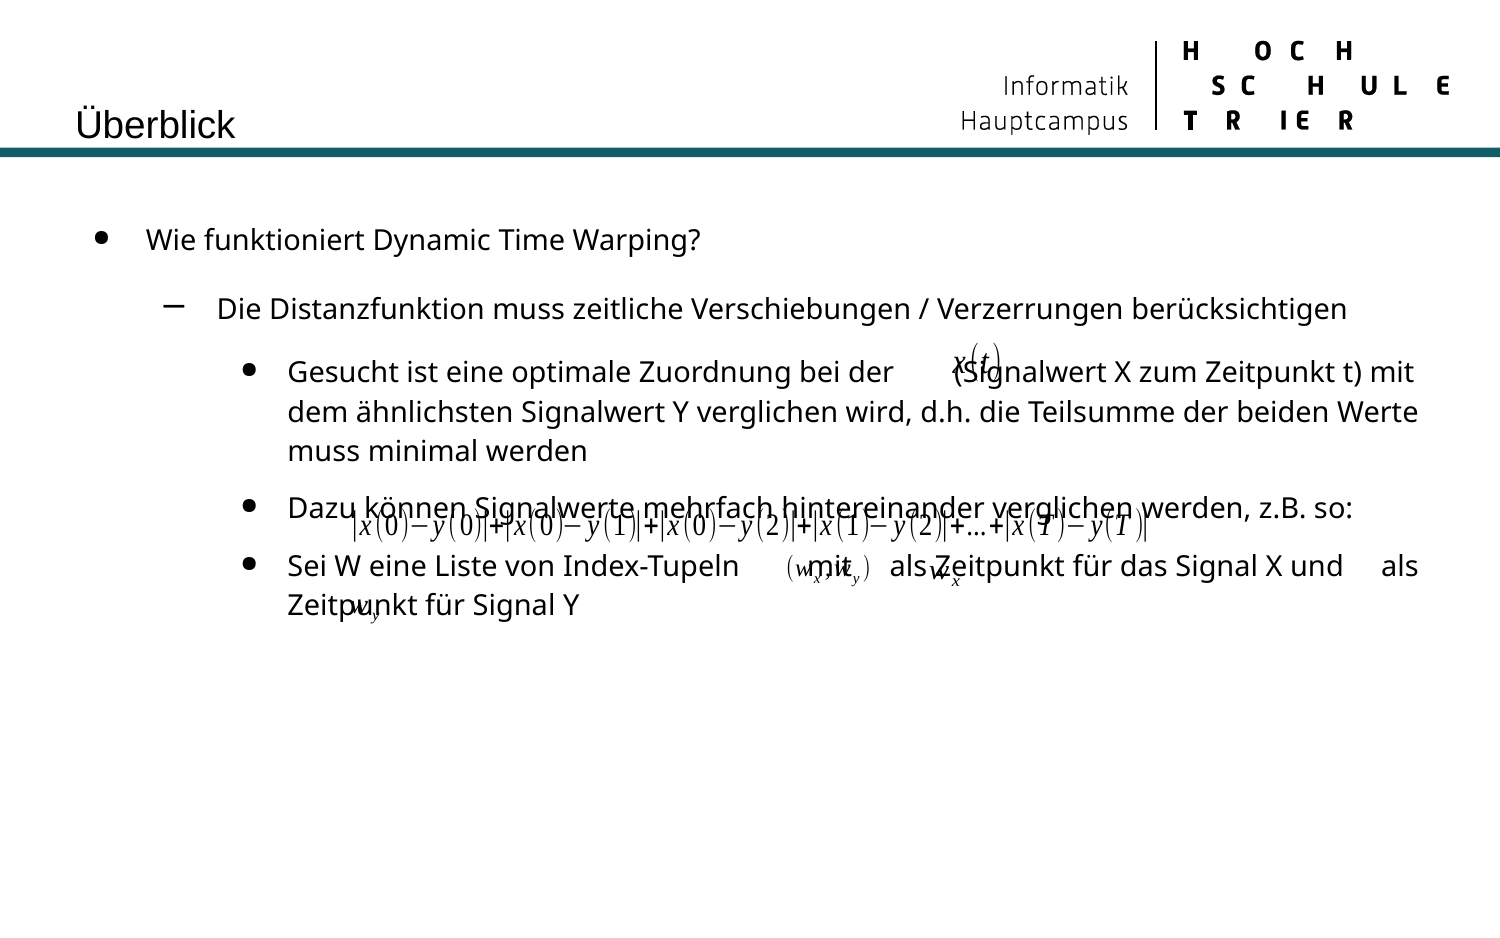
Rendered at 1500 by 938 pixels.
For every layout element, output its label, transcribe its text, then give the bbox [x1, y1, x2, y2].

chart [779, 555, 877, 587]
title Überblick [75, 37, 1425, 194]
chart [921, 555, 969, 591]
chart [342, 590, 390, 626]
list Wie funktioniert Dynamic Time Warping? Die Distanzfunktion muss zeitliche Verschiebungen / Verzerrungen berücksichtigen Gesucht ist eine optimale Zuordnung bei der (Signalwert X zum Zeitpunkt t) mit dem ähnlichsten Signalwert Y verglichen wird, d.h. die Teilsumme der beiden Werte muss minimal werden Dazu können Signalwerte mehrfach hintereinander verglichen werden, z.B. so: Sei W eine Liste von Index-Tupeln mit als Zeitpunkt für das Signal X und als Zeitpunkt für Signal Y [75, 219, 1425, 863]
chart [943, 342, 1009, 383]
chart [342, 507, 1158, 544]
